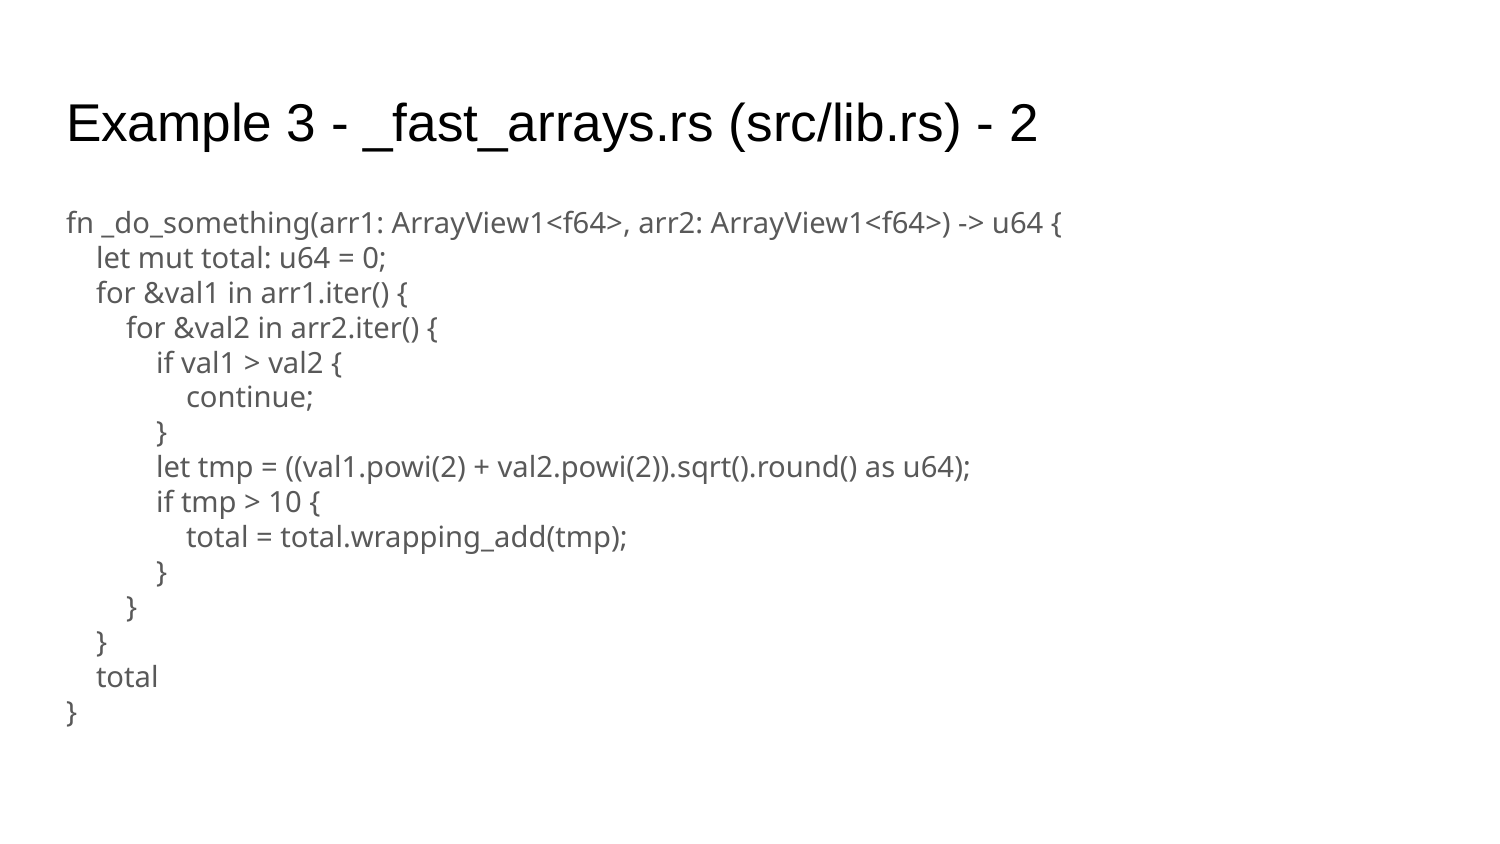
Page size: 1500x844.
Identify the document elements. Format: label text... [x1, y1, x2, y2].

list fn _do_something(arr1: ArrayView1<f64>, arr2: ArrayView1<f64>) -> u64 { let mut total: u64 = 0; for &val1 in arr1.iter() { for &val2 in arr2.iter() { if val1 > val2 { continue; } let tmp = ((val1.powi(2) + val2.powi(2)).sqrt().round() as u64); if tmp > 10 { total = total.wrapping_add(tmp); } } } total } [51, 189, 1449, 819]
title Example 3 - _fast_arrays.rs (src/lib.rs) - 2 [51, 72, 1449, 167]
